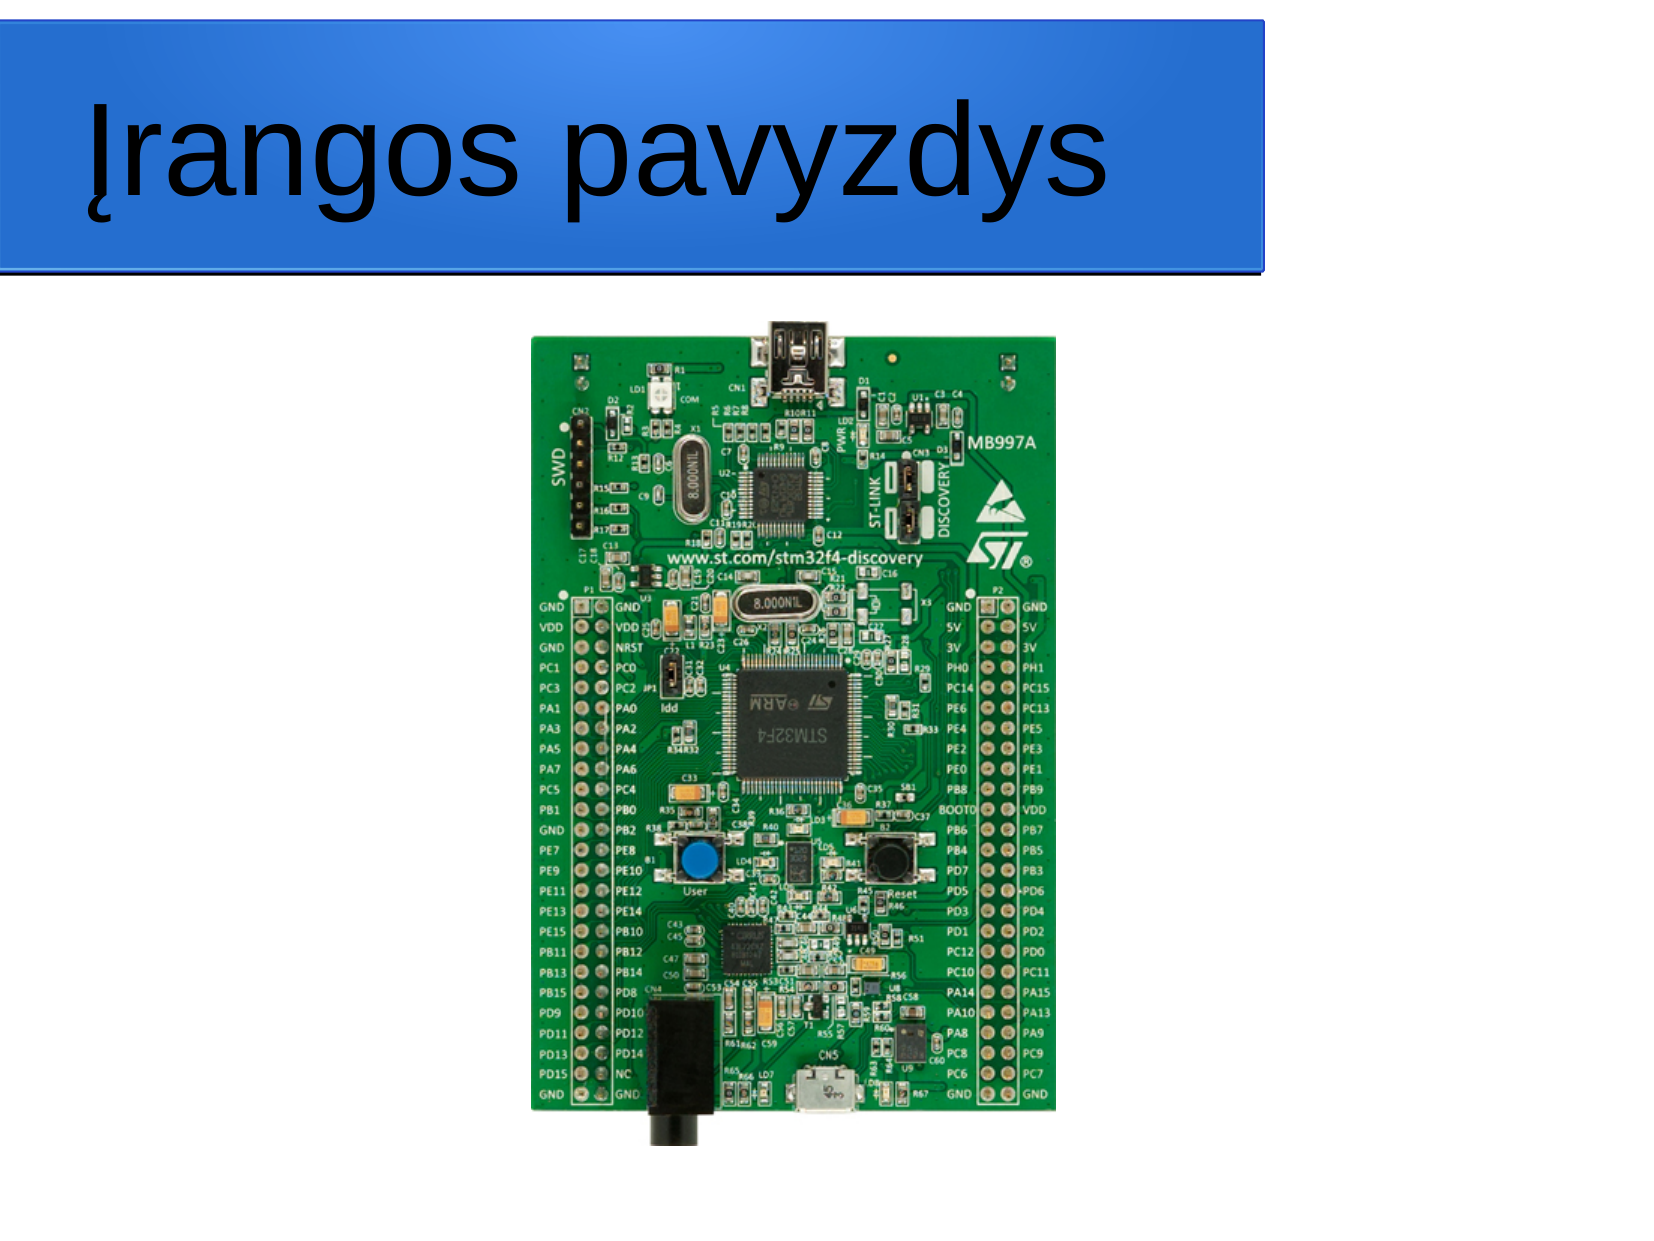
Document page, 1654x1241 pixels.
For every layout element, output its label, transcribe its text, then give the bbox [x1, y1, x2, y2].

title Įrangos pavyzdys [82, 47, 1235, 252]
picture [531, 321, 1056, 1146]
